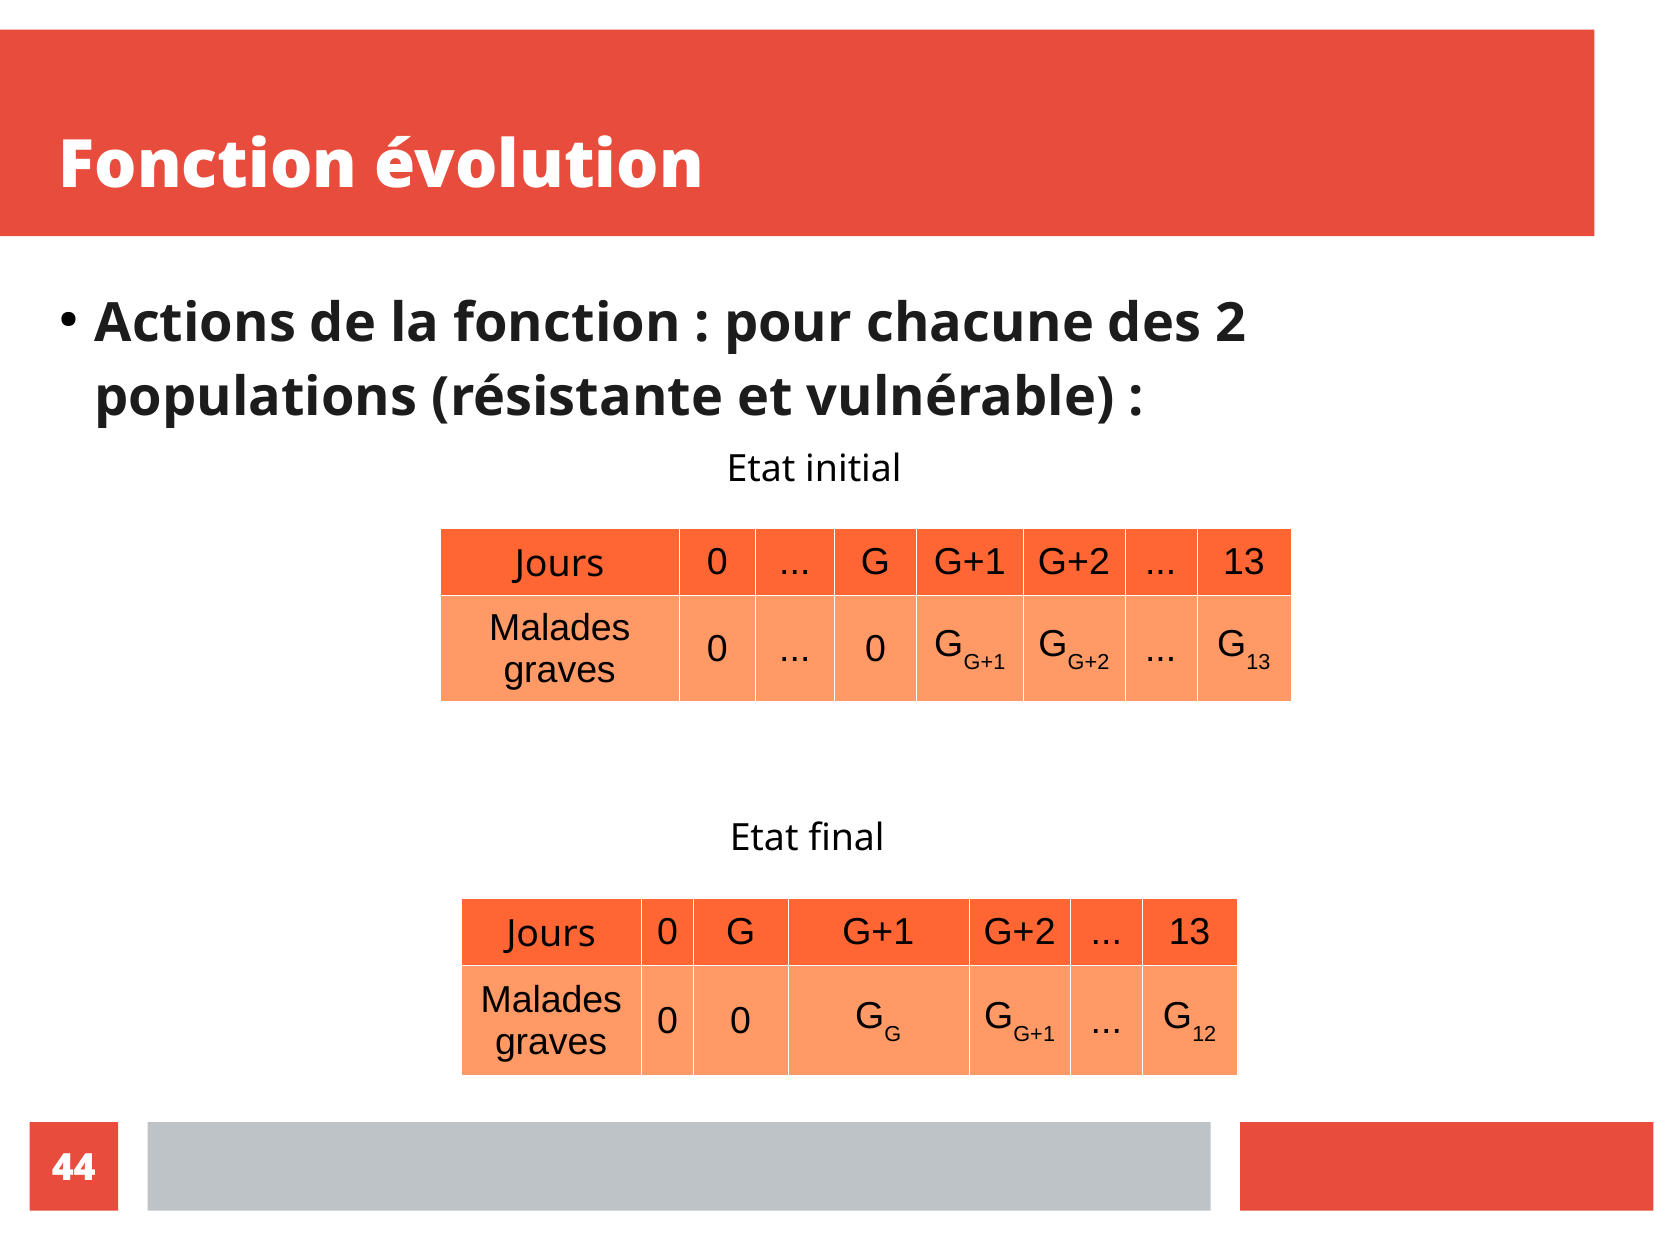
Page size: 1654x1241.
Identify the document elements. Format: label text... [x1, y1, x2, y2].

table_cell ... [756, 596, 834, 701]
table_header G+2 [970, 899, 1070, 965]
table_header G+1 [789, 899, 969, 965]
table_cell GG+2 [1024, 596, 1125, 701]
table_header ... [1071, 899, 1142, 965]
table_header 0 [680, 529, 755, 595]
table_header G [835, 529, 916, 595]
table_cell GG+1 [970, 966, 1070, 1075]
table_header 13 [1143, 899, 1237, 965]
table_cell 0 [835, 596, 916, 701]
list Actions de la fonction : pour chacune des 2 populations (résistante et vulnérable) : [59, 283, 1565, 1052]
table_cell G12 [1143, 966, 1237, 1075]
table_cell 0 [642, 966, 693, 1075]
table_cell 0 [694, 966, 788, 1075]
table_header Jours [441, 529, 679, 595]
table_cell G13 [1198, 596, 1291, 701]
text_box Etat final [575, 803, 1040, 866]
title Fonction évolution [59, 59, 1595, 207]
table_header G+2 [1024, 529, 1125, 595]
table_cell Malades graves [441, 596, 679, 701]
table_cell Malades graves [462, 966, 641, 1075]
table_cell ... [1071, 966, 1142, 1075]
table_cell GG+1 [917, 596, 1023, 701]
text_box Etat initial [582, 433, 1047, 497]
table_header ... [1126, 529, 1197, 595]
table_header ... [756, 529, 834, 595]
table_header 0 [642, 899, 693, 965]
table_cell ... [1126, 596, 1197, 701]
table_cell 0 [680, 596, 755, 701]
table_header G [694, 899, 788, 965]
table_header Jours [462, 899, 641, 965]
table_header G+1 [917, 529, 1023, 595]
table_cell GG [789, 966, 969, 1075]
table_header 13 [1198, 529, 1291, 595]
